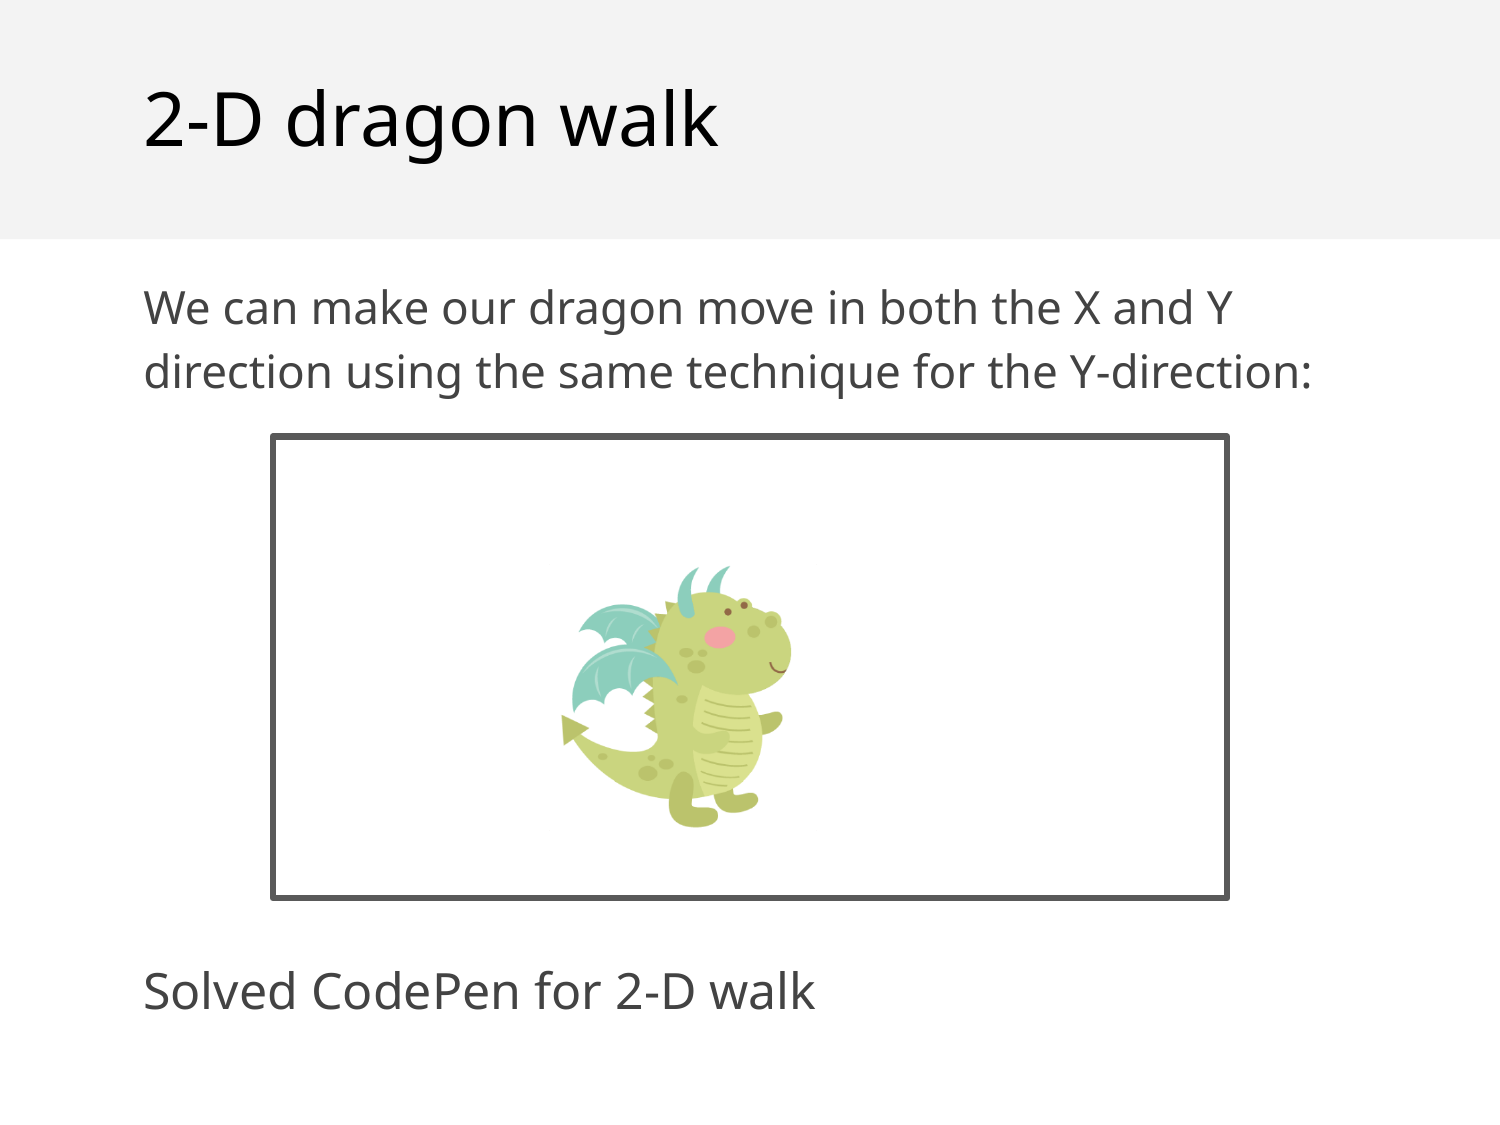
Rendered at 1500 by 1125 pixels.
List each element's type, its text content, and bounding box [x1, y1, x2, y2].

picture [275, 439, 1225, 895]
list We can make our dragon move in both the X and Y direction using the same technique for the Y-direction: Solved CodePen for 2-D walk [128, 255, 1372, 1004]
title 2-D dragon walk [128, 56, 1372, 183]
